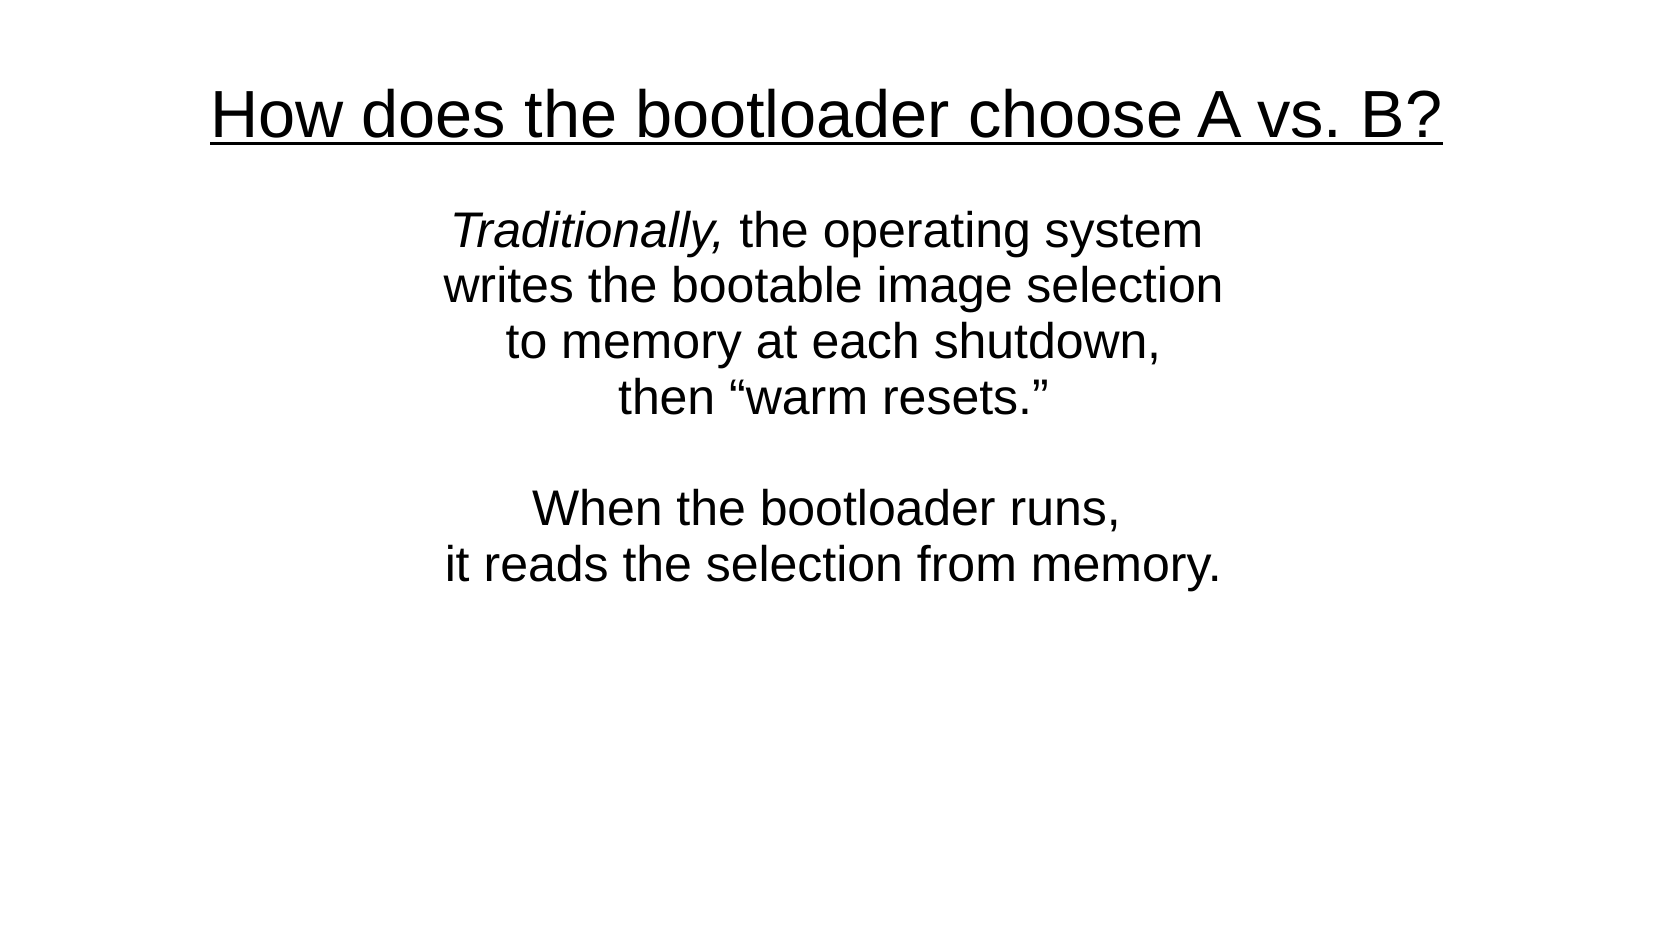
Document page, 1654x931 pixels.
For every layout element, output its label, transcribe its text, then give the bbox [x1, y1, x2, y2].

subtitle Traditionally, the operating system writes the bootable image selection to memory at each shutdown, then “warm resets.” When the bootloader runs, it reads the selection from memory. [82, 37, 1571, 757]
